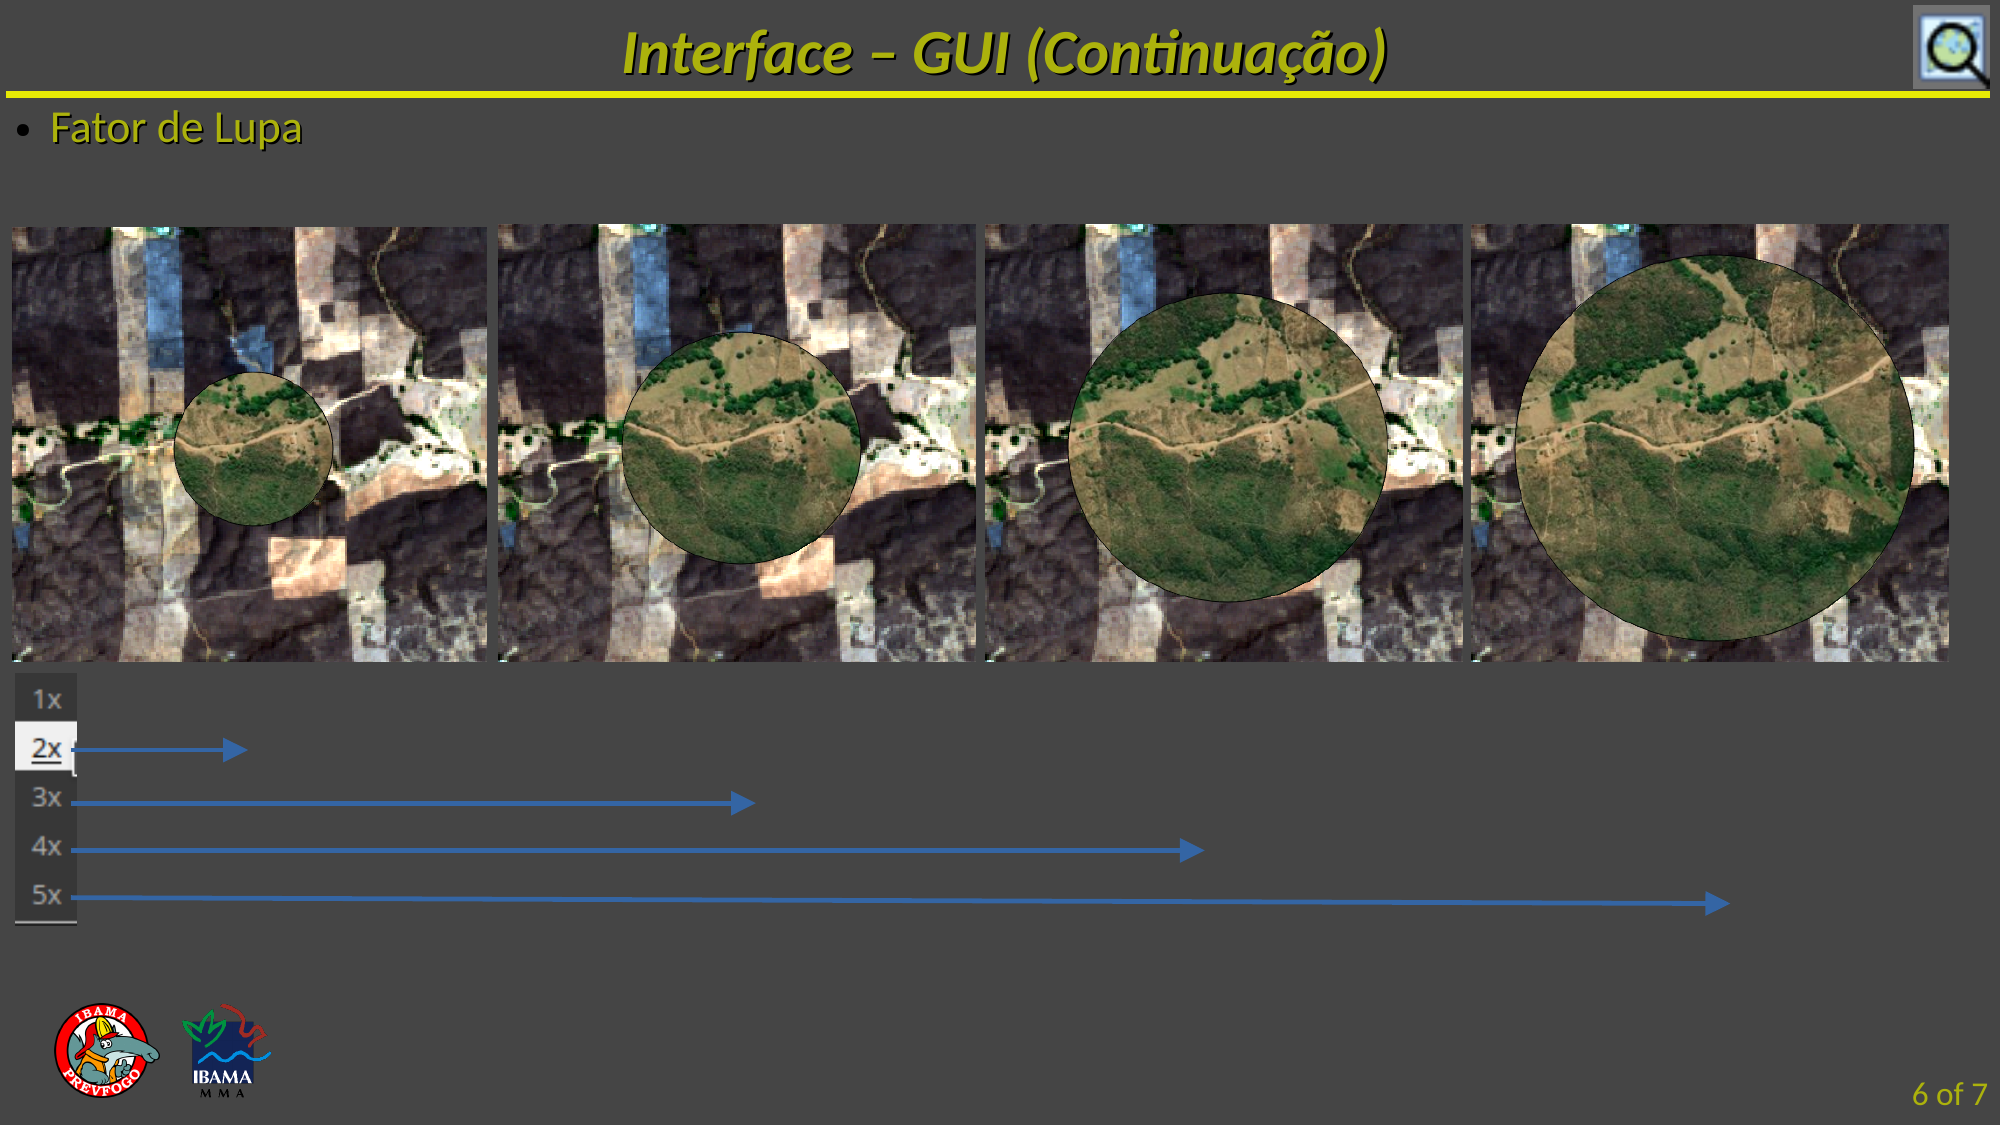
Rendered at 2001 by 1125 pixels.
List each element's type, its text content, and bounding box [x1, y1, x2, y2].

picture [15, 673, 77, 926]
picture [498, 224, 976, 662]
text_box Fator de Lupa [0, 101, 2000, 179]
picture [12, 227, 487, 662]
picture [54, 1003, 160, 1098]
picture [985, 224, 1463, 662]
text_box <número> of 7 [1757, 1080, 1989, 1125]
subtitle Interface – GUI (Continuação) [9, 11, 2000, 95]
picture [173, 1003, 272, 1098]
picture [1471, 224, 1949, 662]
picture [1913, 5, 1990, 89]
